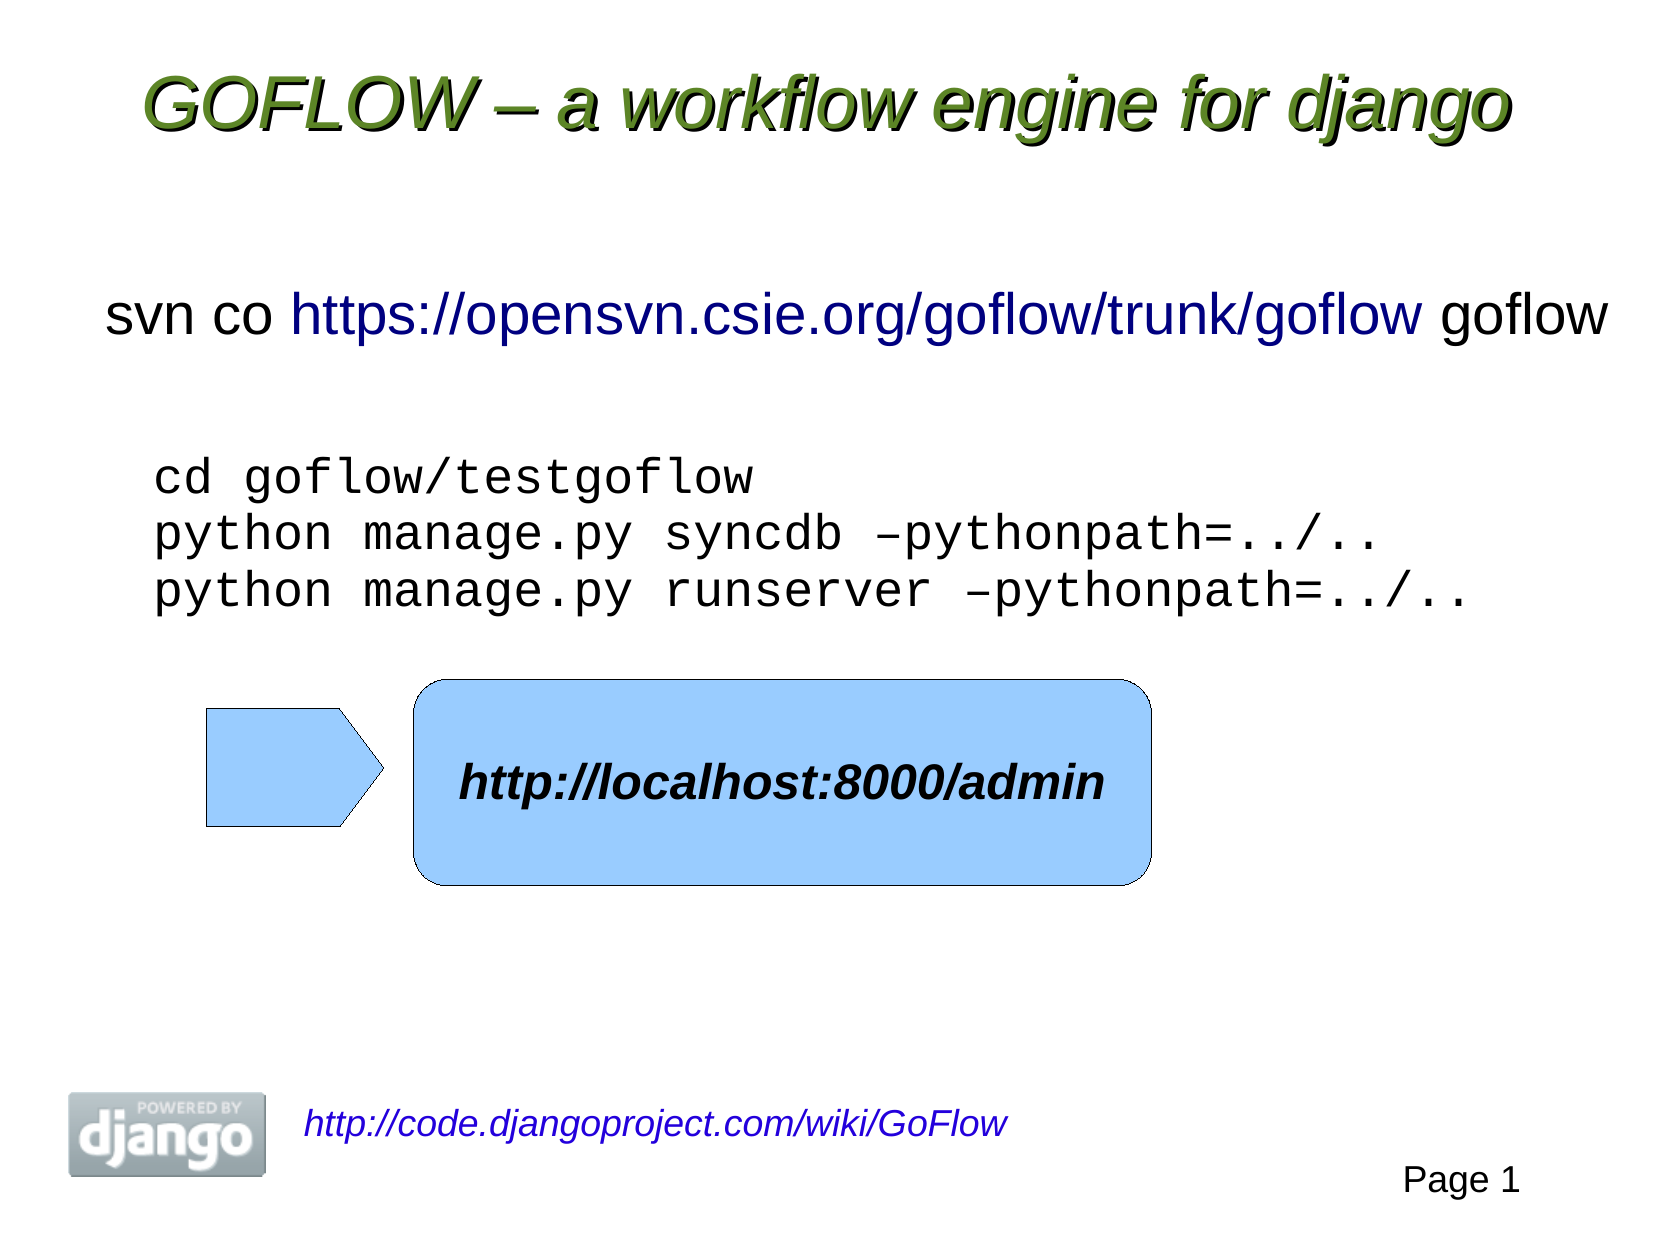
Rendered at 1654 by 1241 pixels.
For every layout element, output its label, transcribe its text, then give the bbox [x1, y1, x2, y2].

text_box http://localhost:8000/admin [413, 679, 1152, 886]
picture [68, 1092, 266, 1177]
title GOFLOW – a workflow engine for django [82, 56, 1571, 148]
text_box cd goflow/testgoflow python manage.py syncdb –pythonpath=../.. python manage.py runserver –pythonpath=../.. [138, 444, 1506, 621]
text_box http://code.djangoproject.com/wiki/GoFlow [288, 1094, 1023, 1152]
text_box [206, 708, 384, 827]
text_box svn co https://opensvn.csie.org/goflow/trunk/goflow goflow [90, 274, 1625, 355]
text_box Page <numéro> [1387, 1151, 1654, 1223]
